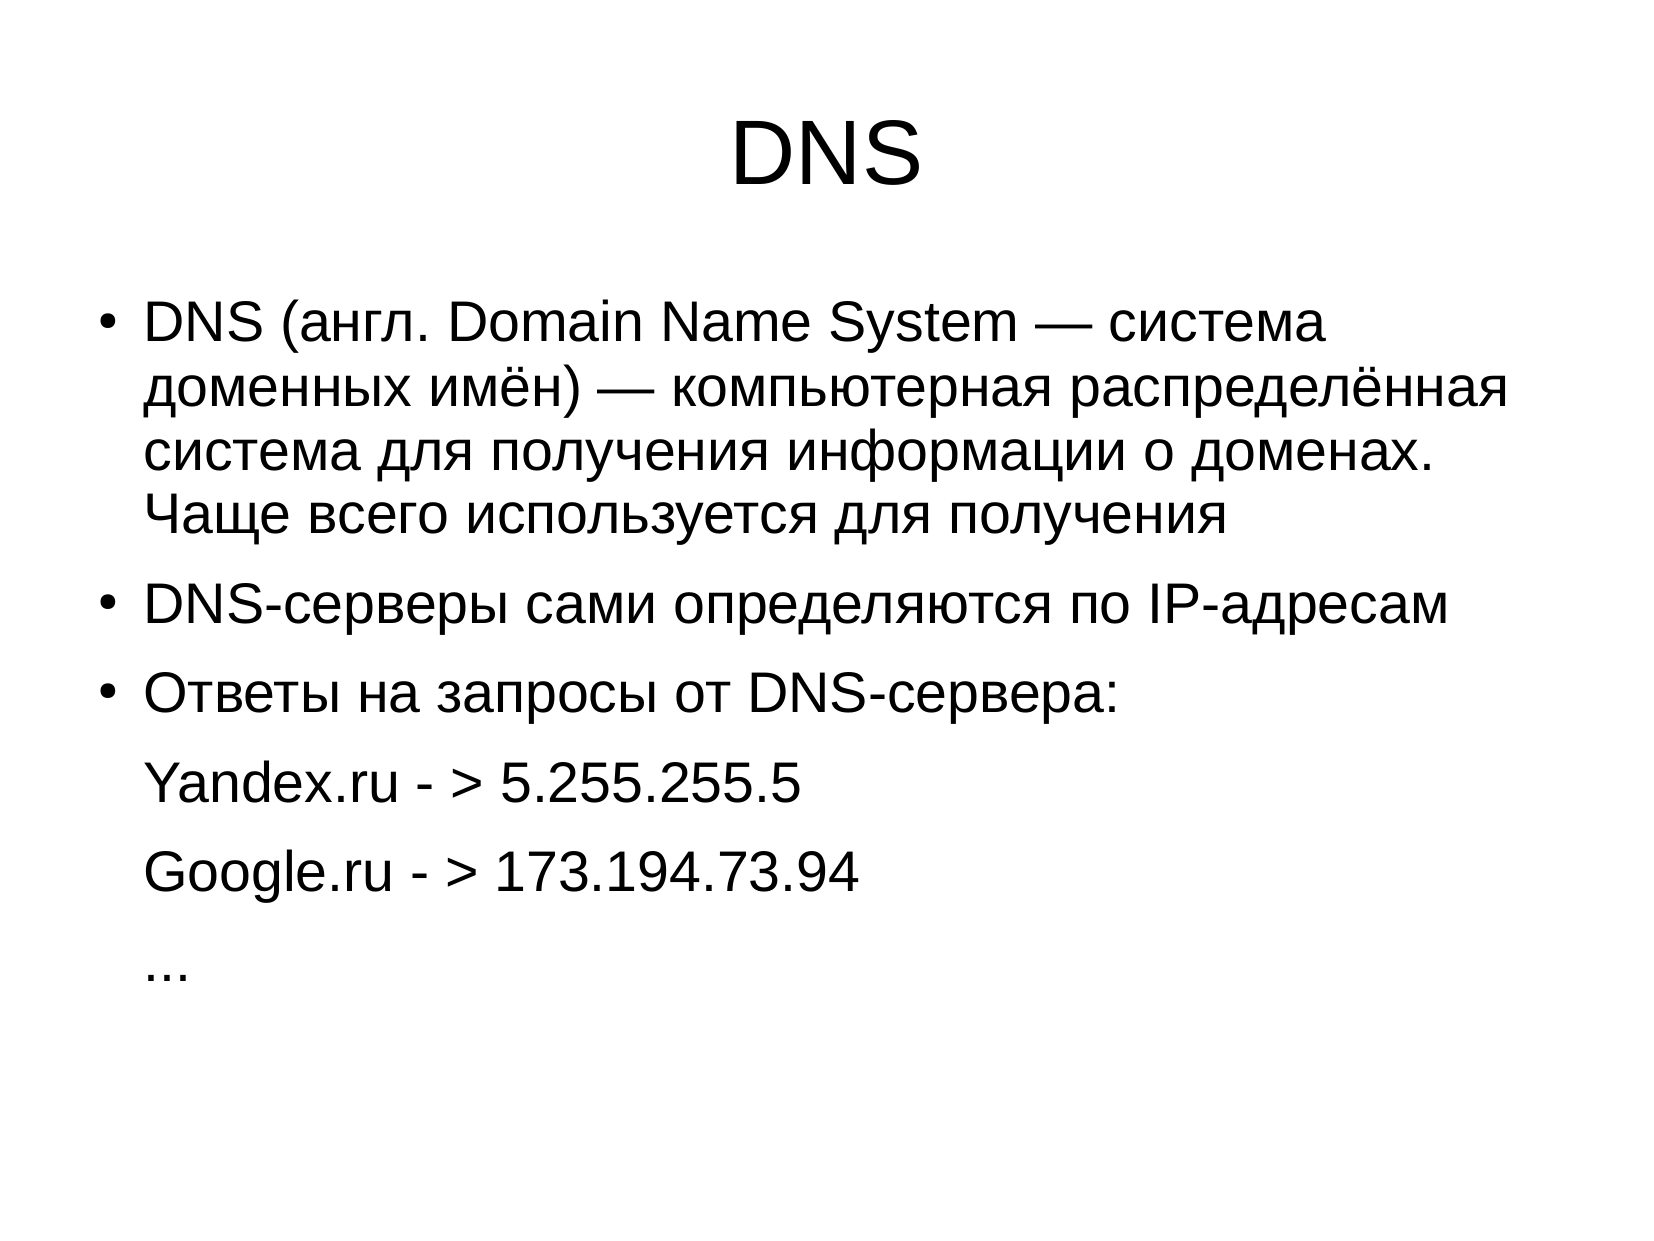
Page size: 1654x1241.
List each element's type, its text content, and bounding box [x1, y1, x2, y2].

title DNS [82, 49, 1571, 257]
list DNS (англ. Domain Name System — система доменных имён) — компьютерная распределённая система для получения информации о доменах. Чаще всего используется для получения DNS-серверы сами определяются по IP-адресам Ответы на запросы от DNS-сервера: Yandex.ru - > 5.255.255.5 Google.ru - > 173.194.73.94 ... [82, 290, 1571, 1010]
